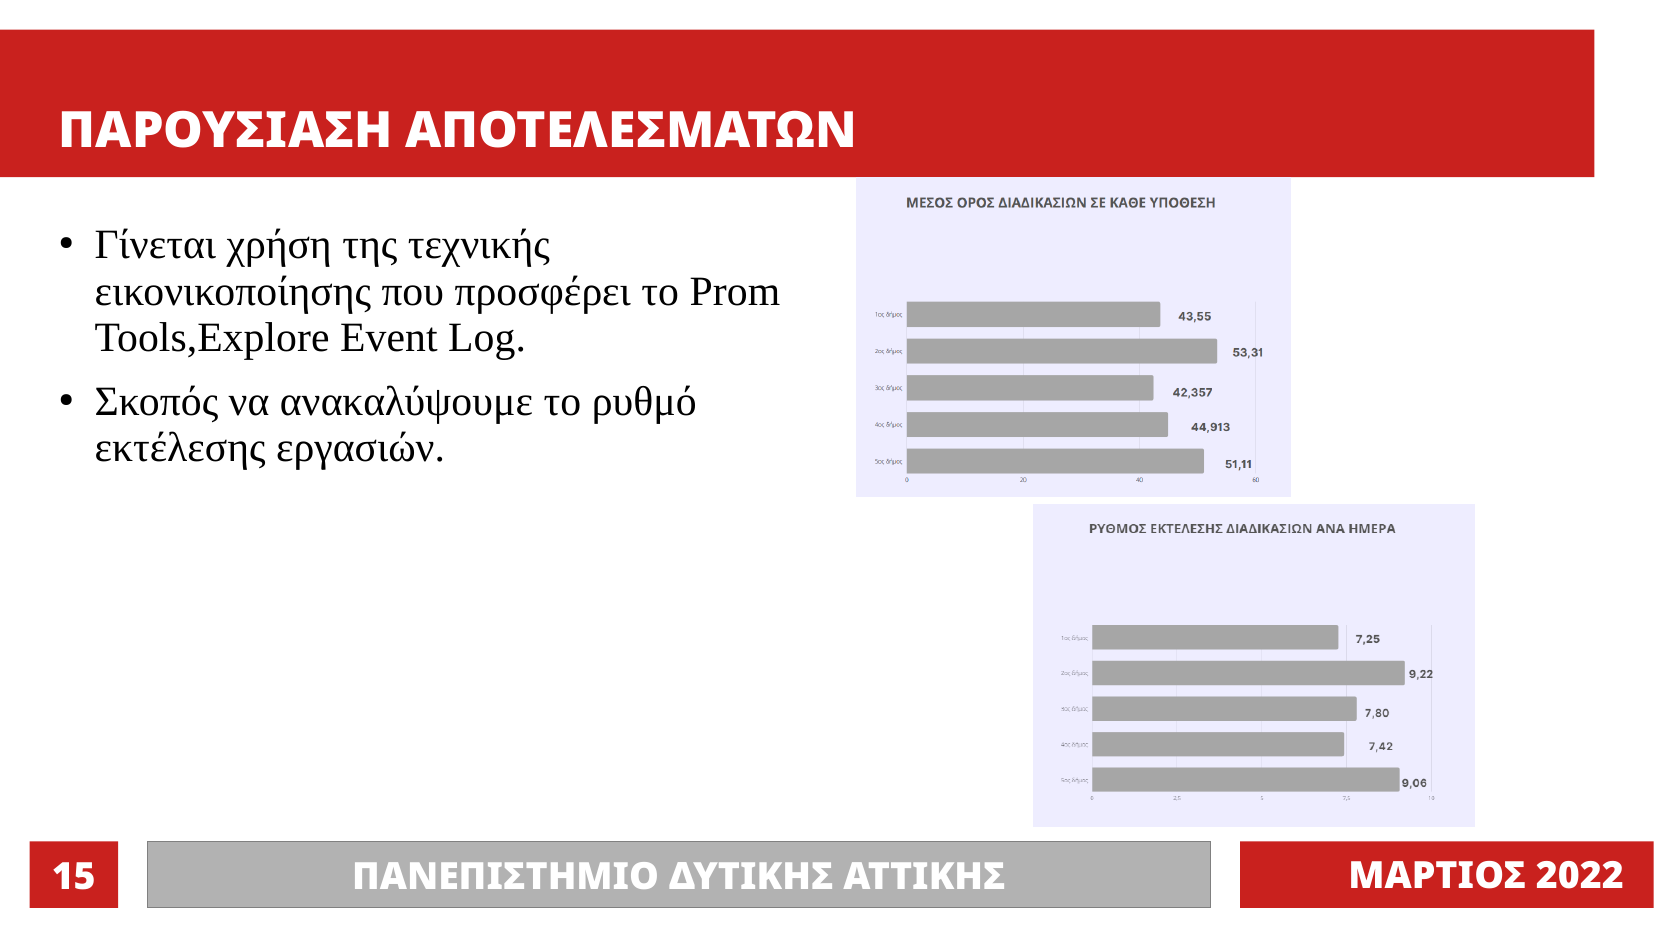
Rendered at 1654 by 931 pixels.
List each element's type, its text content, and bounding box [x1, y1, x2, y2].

list Γίνεται χρήση της τεχνικής εικονικοποίησης που προσφέρει το Prom Tools,Explore Event Log. Σκοπός να ανακαλύψουμε το ρυθμό εκτέλεσης εργασιών. [59, 221, 794, 798]
title ΠΑΡΟΥΣΙΑΣΗ ΑΠΟΤΕΛΕΣΜΑΤΩΝ [59, 44, 1595, 163]
picture [856, 177, 1291, 497]
picture [1033, 504, 1475, 827]
